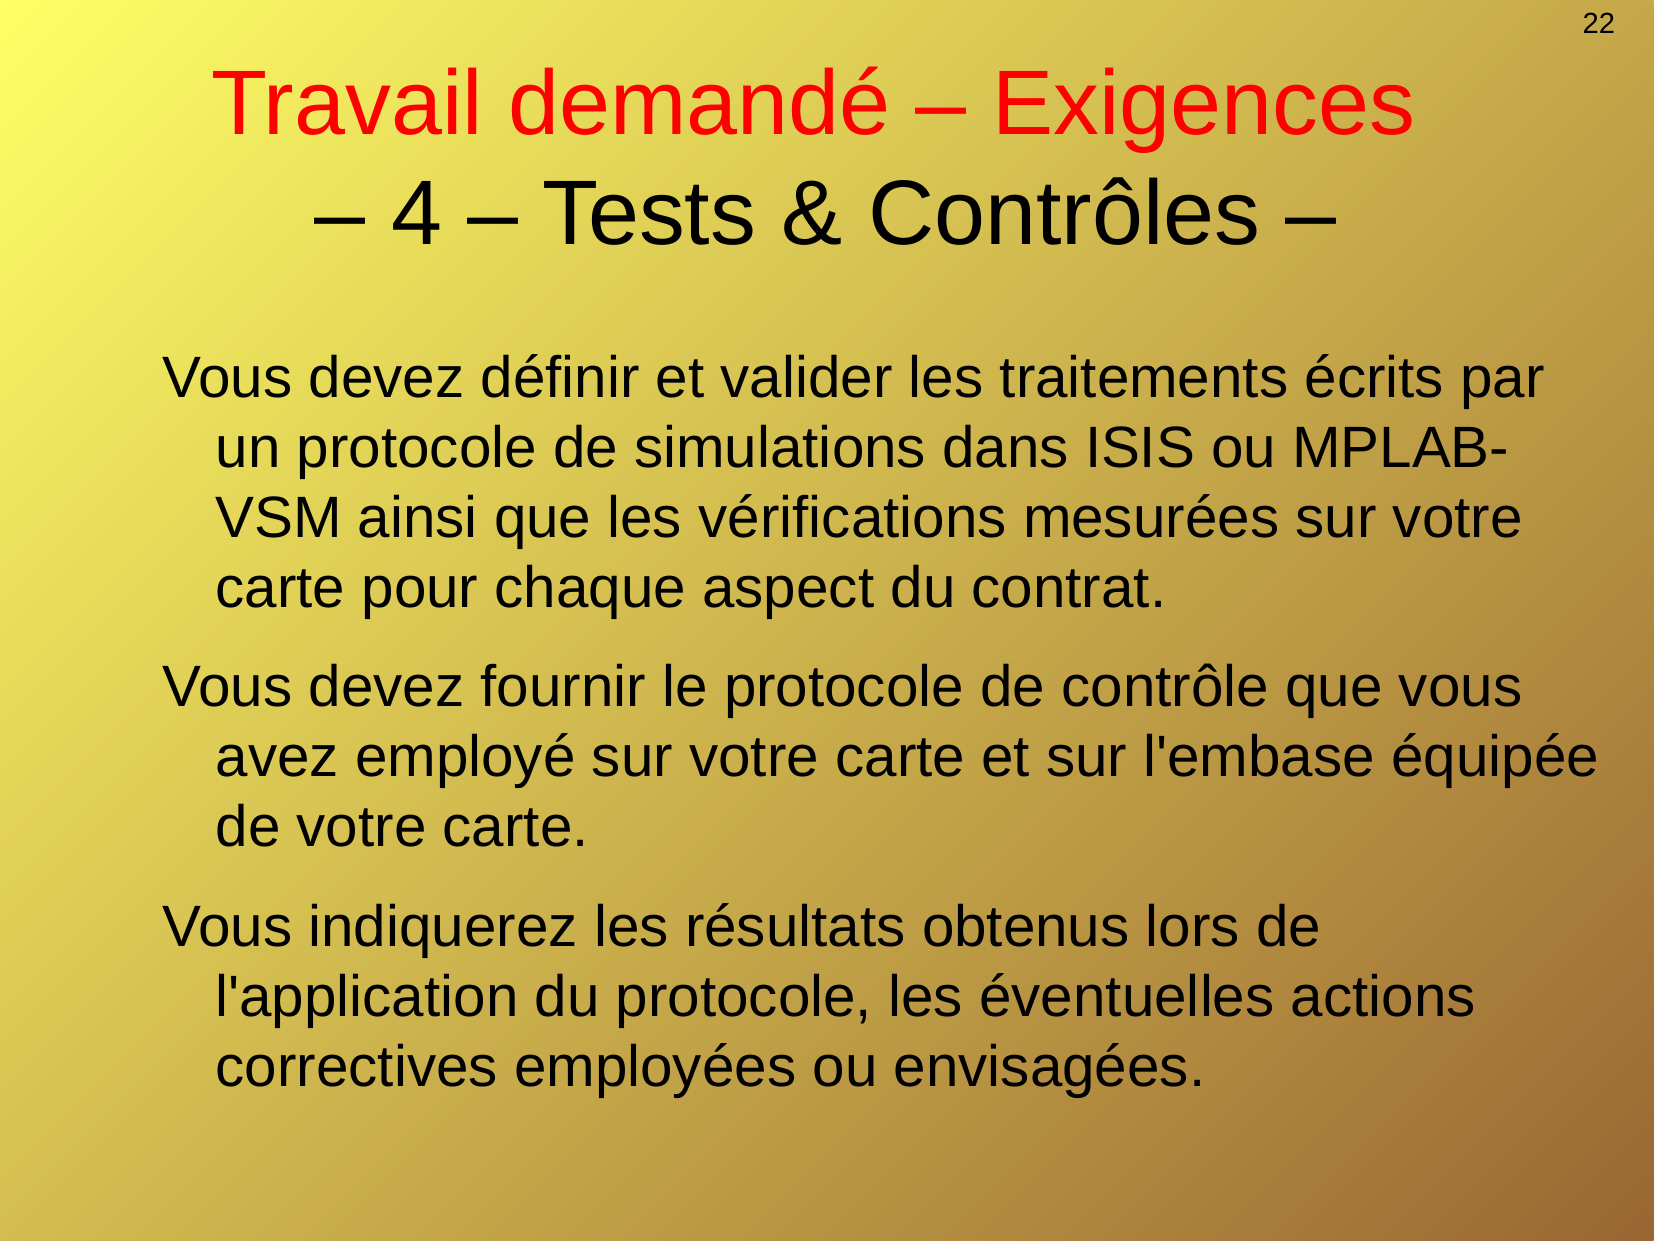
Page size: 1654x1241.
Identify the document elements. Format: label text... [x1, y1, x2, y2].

text_box <numéro> [1567, 0, 1654, 48]
title Travail demandé – Exigences – 4 – Tests & Contrôles – [82, 42, 1571, 263]
list Vous devez définir et valider les traitements écrits par un protocole de simulations dans ISIS ou MPLAB-VSM ainsi que les vérifications mesurées sur votre carte pour chaque aspect du contrat. Vous devez fournir le protocole de contrôle que vous avez employé sur votre carte et sur l'embase équipée de votre carte. Vous indiquerez les résultats obtenus lors de l'application du protocole, les éventuelles actions correctives employées ou envisagées. [73, 339, 1607, 1158]
